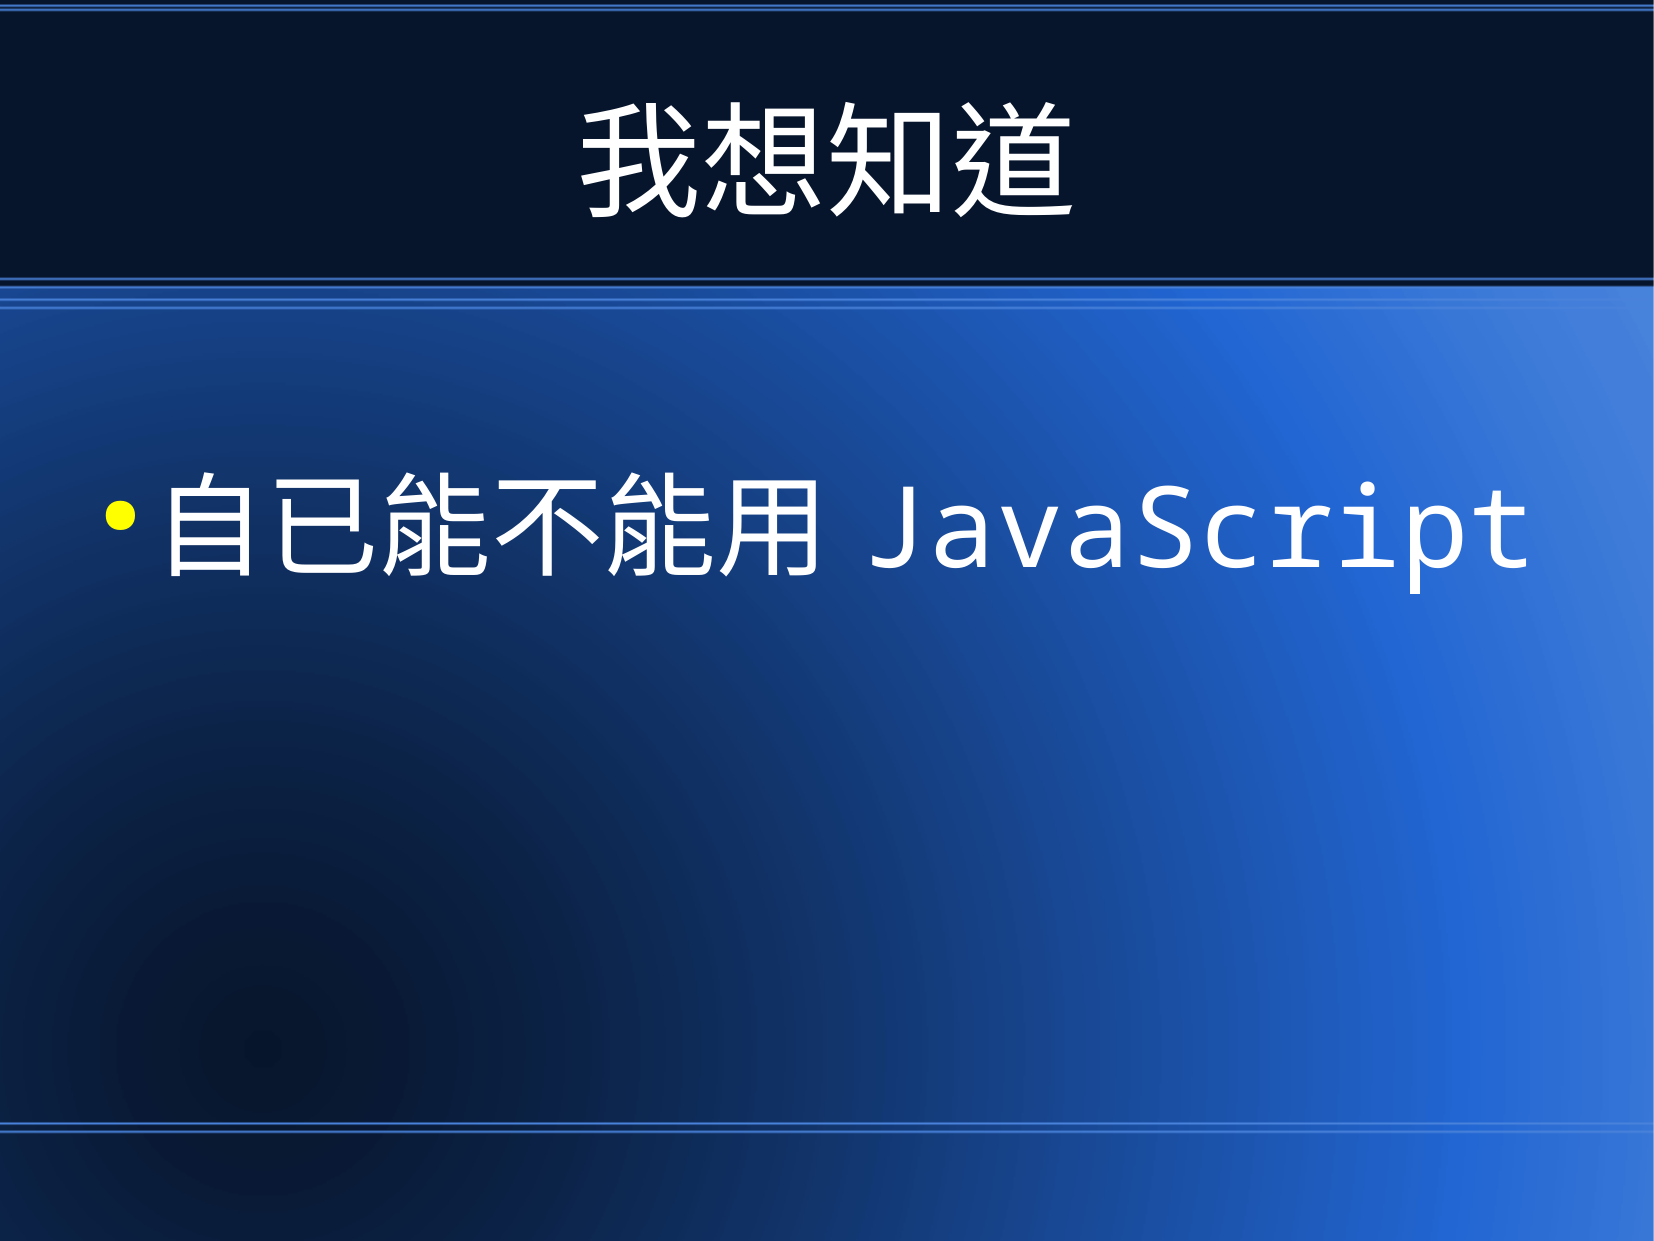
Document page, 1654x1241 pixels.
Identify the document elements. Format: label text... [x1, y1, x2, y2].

picture [0, 0, 1654, 1241]
list 自已能不能用JavaScript [82, 355, 1571, 1241]
title 我想知道 [82, 49, 1571, 257]
